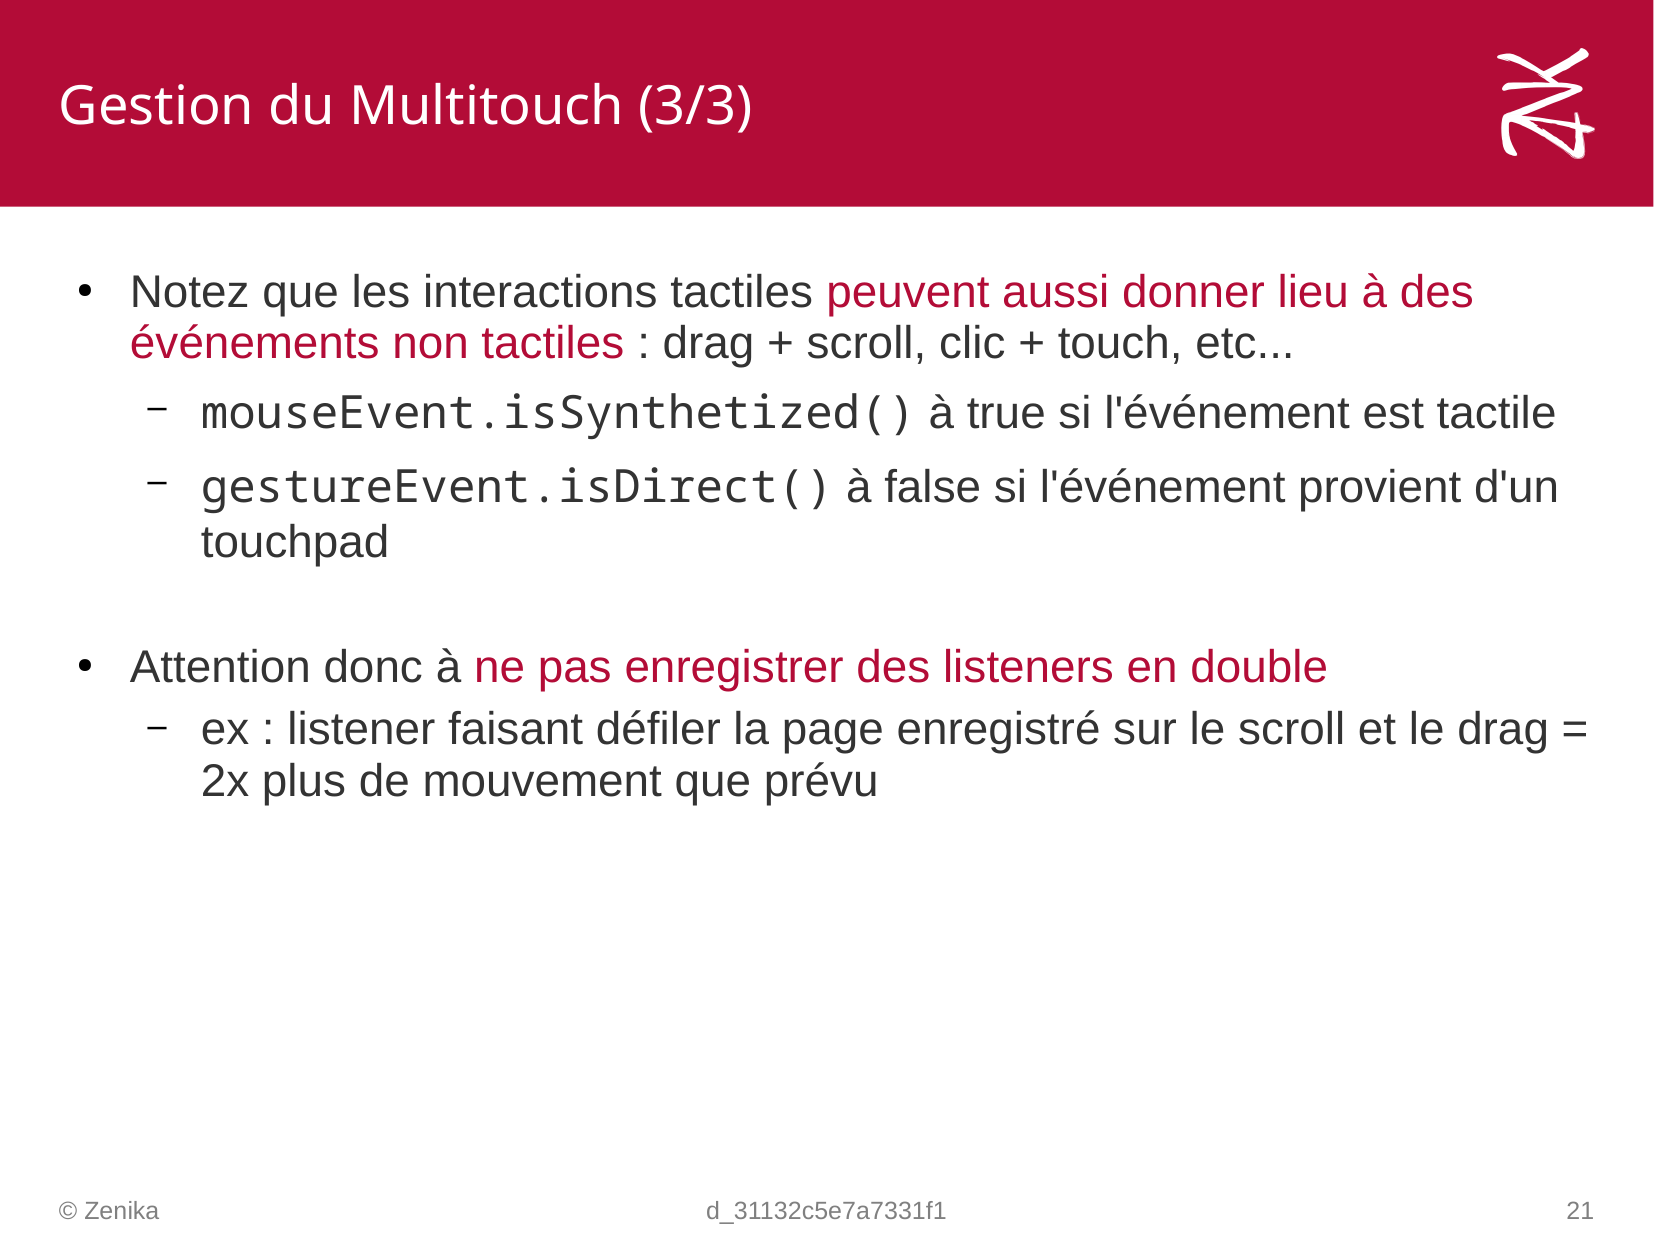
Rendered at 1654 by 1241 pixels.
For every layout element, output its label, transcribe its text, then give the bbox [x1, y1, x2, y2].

title Gestion du Multitouch (3/3) [59, 29, 1595, 178]
list Notez que les interactions tactiles peuvent aussi donner lieu à des événements non tactiles : drag + scroll, clic + touch, etc... mouseEvent.isSynthetized() à true si l'événement est tactile gestureEvent.isDirect() à false si l'événement provient d'un touchpad Attention donc à ne pas enregistrer des listeners en double ex : listener faisant défiler la page enregistré sur le scroll et le drag = 2x plus de mouvement que prévu [59, 265, 1595, 1182]
